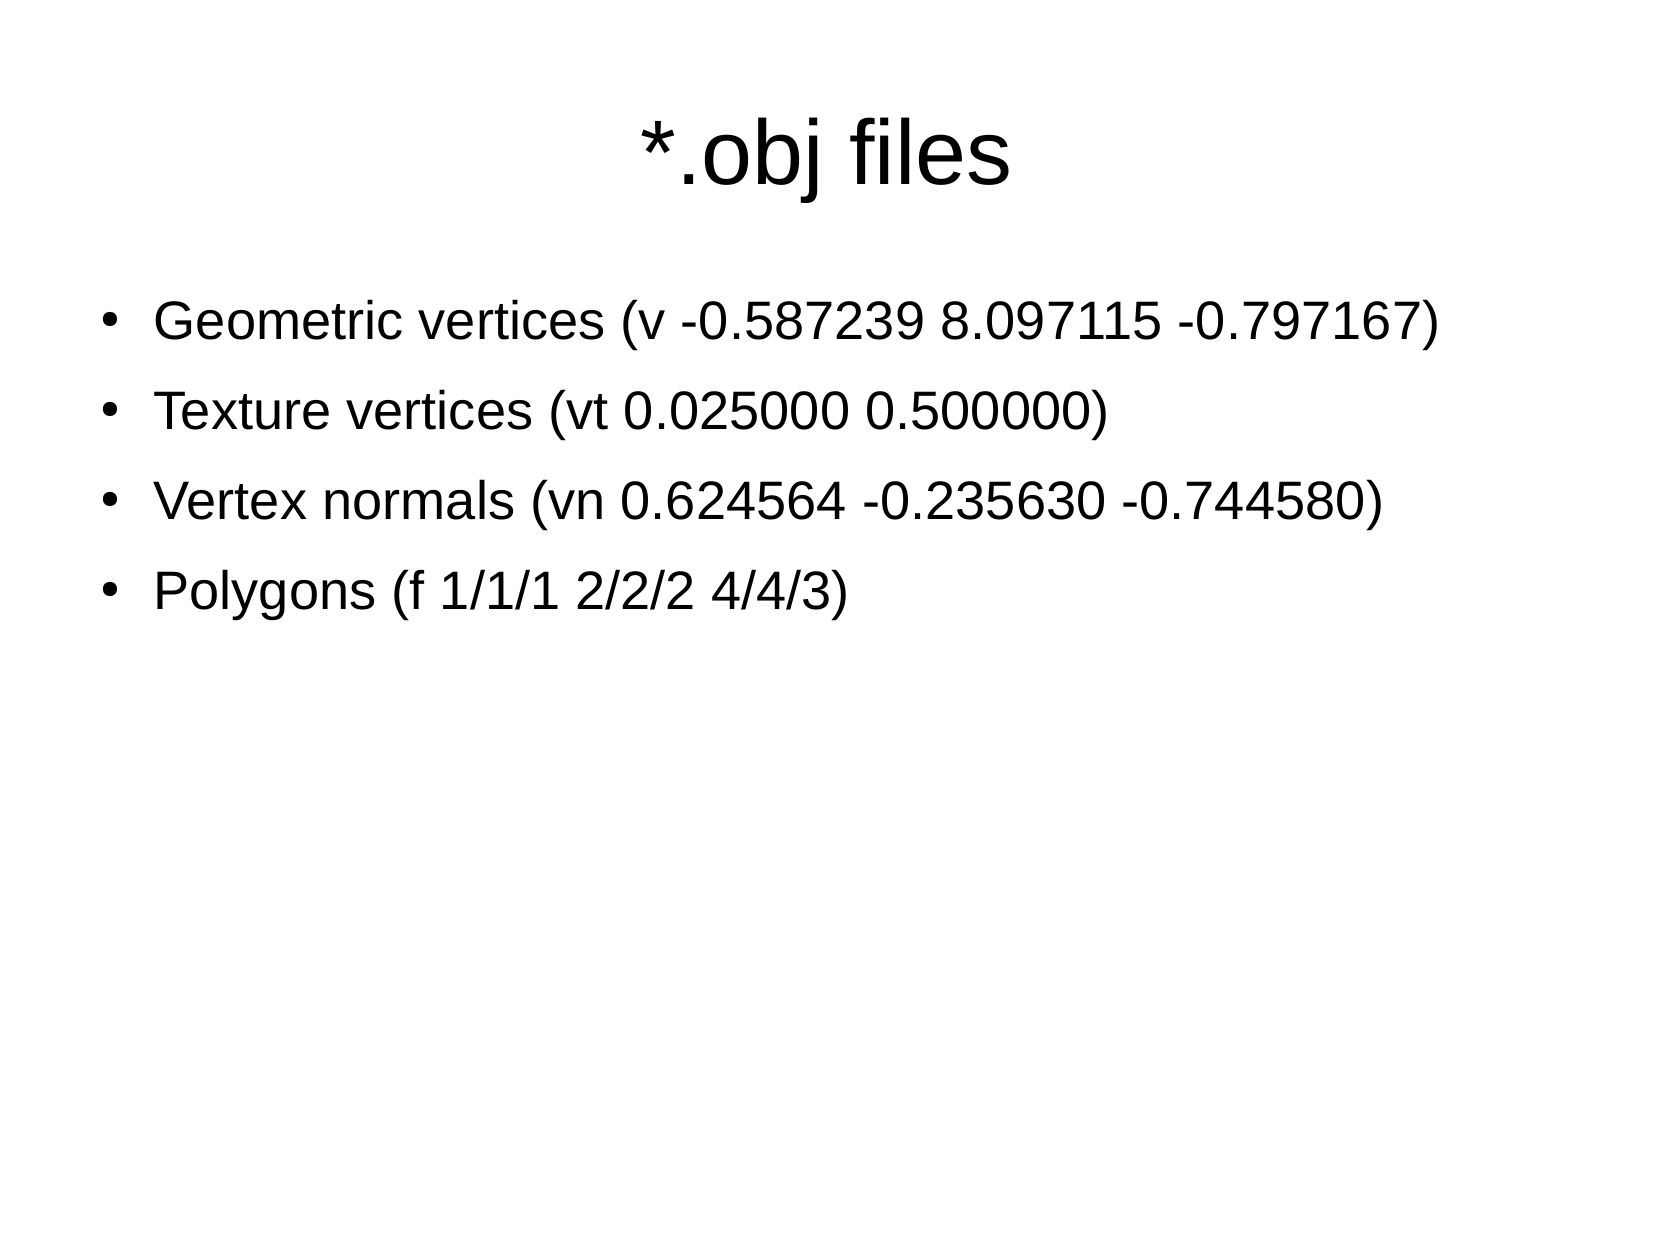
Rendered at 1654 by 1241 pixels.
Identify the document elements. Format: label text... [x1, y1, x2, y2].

list Geometric vertices (v -0.587239 8.097115 -0.797167) Texture vertices (vt 0.025000 0.500000) Vertex normals (vn 0.624564 -0.235630 -0.744580) Polygons (f 1/1/1 2/2/2 4/4/3) [82, 290, 1571, 1094]
title *.obj files [82, 49, 1571, 257]
